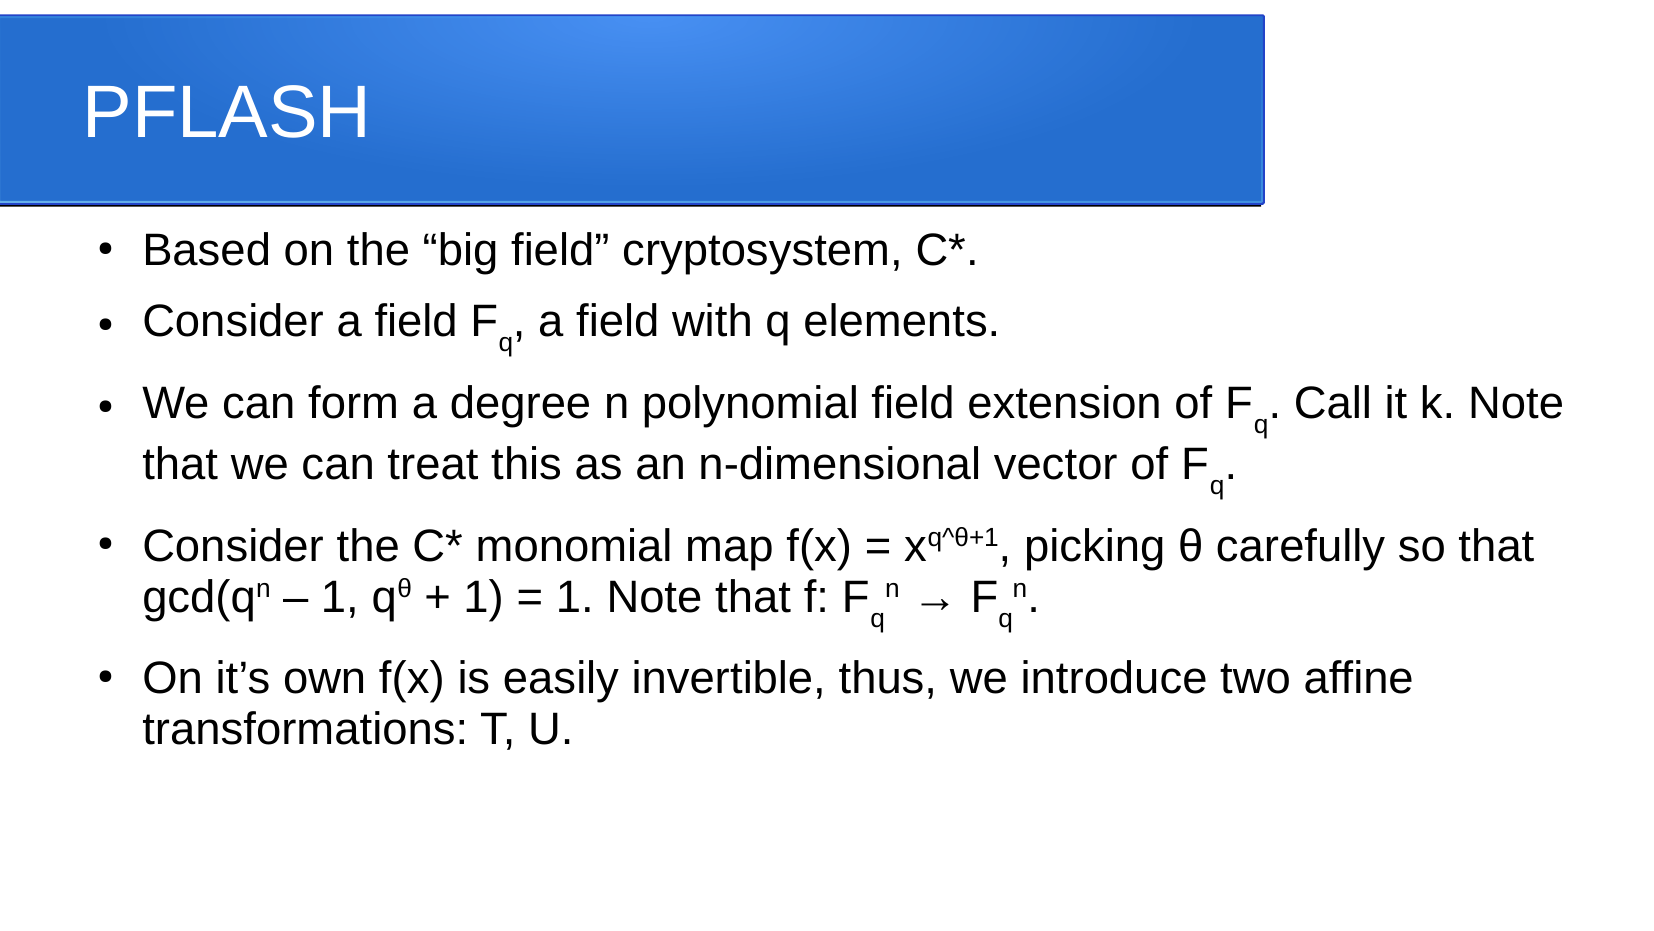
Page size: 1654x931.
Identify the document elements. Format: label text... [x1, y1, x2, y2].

title PFLASH [82, 35, 1235, 189]
list Based on the “big field” cryptosystem, C*. Consider a field Fq, a field with q elements. We can form a degree n polynomial field extension of Fq. Call it k. Note that we can treat this as an n-dimensional vector of Fq. Consider the C* monomial map f(x) = xq^θ+1, picking θ carefully so that gcd(qn – 1, qθ + 1) = 1. Note that f: Fqn → Fqn. On it’s own f(x) is easily invertible, thus, we introduce two affine transformations: T, U. [82, 224, 1571, 764]
